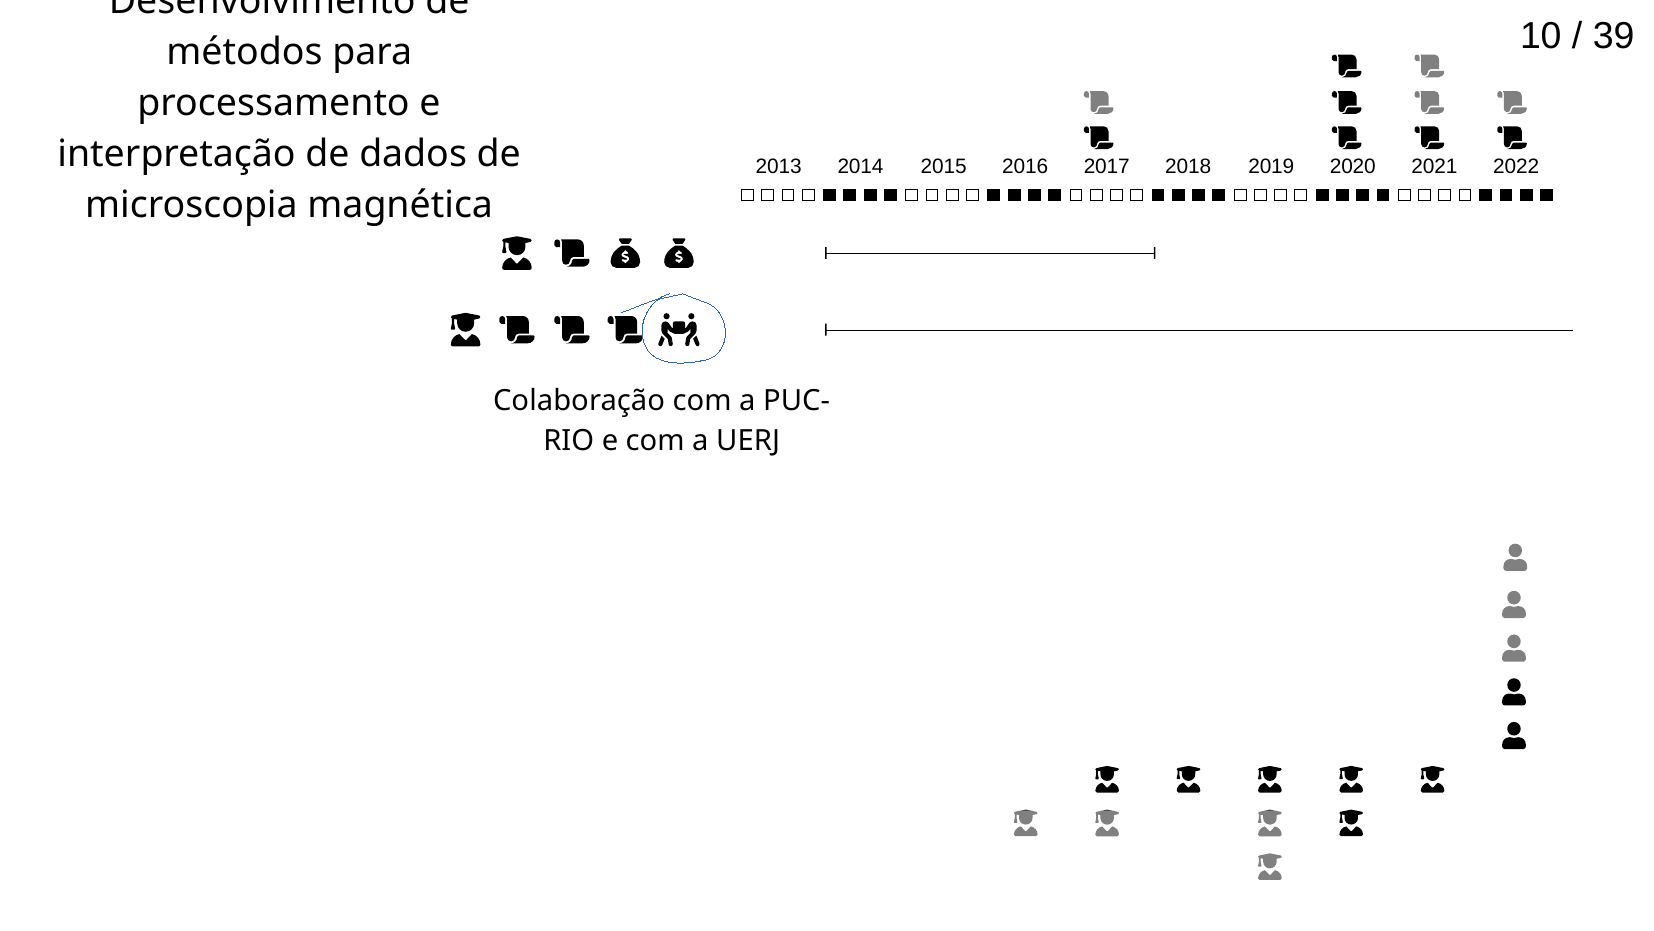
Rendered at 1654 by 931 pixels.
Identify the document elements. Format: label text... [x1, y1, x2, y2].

text_box [1418, 189, 1431, 201]
picture [1502, 678, 1526, 706]
text_box [1013, 810, 1040, 840]
picture [450, 312, 481, 347]
text_box [1070, 189, 1082, 201]
text_box 2019 [1233, 147, 1310, 186]
text_box [1090, 189, 1103, 201]
text_box [1398, 189, 1411, 201]
text_box 2015 [905, 147, 982, 186]
picture [499, 313, 535, 342]
text_box [1130, 189, 1143, 201]
text_box [1438, 189, 1451, 201]
text_box [1294, 189, 1307, 201]
picture [1497, 124, 1527, 151]
text_box [864, 189, 877, 201]
text_box 2017 [1068, 147, 1145, 186]
text_box [1500, 189, 1512, 201]
text_box [966, 189, 979, 201]
text_box [1172, 189, 1185, 201]
text_box [1496, 83, 1529, 119]
picture [1502, 721, 1526, 750]
text_box [1459, 189, 1471, 201]
text_box [1257, 851, 1284, 880]
text_box [782, 189, 794, 201]
text_box [1008, 189, 1021, 201]
text_box [1501, 634, 1528, 663]
text_box [1316, 189, 1329, 201]
text_box [1413, 46, 1446, 82]
text_box [926, 189, 938, 201]
text_box [1152, 189, 1164, 201]
text_box [802, 189, 815, 201]
text_box [843, 189, 856, 201]
picture [1083, 124, 1114, 151]
text_box [987, 189, 1000, 201]
picture [658, 313, 700, 342]
text_box [884, 189, 897, 201]
picture [607, 313, 644, 342]
picture [554, 313, 590, 342]
text_box [761, 189, 774, 201]
text_box 2020 [1315, 147, 1391, 186]
text_box [1192, 189, 1205, 201]
text_box [1520, 189, 1533, 201]
text_box [1212, 189, 1225, 201]
text_box [1540, 189, 1553, 201]
text_box 2022 [1478, 147, 1555, 186]
text_box Desenvolvimento de métodos para processamento e interpretação de dados de microscopia magnética [11, 37, 568, 164]
text_box [1048, 189, 1061, 201]
text_box 2013 [740, 147, 817, 186]
text_box [1110, 189, 1123, 201]
picture [1331, 52, 1362, 79]
picture [1176, 765, 1201, 793]
text_box [1501, 590, 1528, 619]
text_box 2021 [1396, 147, 1473, 186]
text_box [1254, 189, 1267, 201]
text_box Colaboração com a PUC-RIO e com a UERJ [478, 342, 869, 497]
text_box [741, 189, 754, 201]
picture [1339, 765, 1364, 793]
picture [1420, 766, 1445, 793]
picture [1331, 124, 1362, 151]
text_box [946, 189, 959, 201]
text_box [1083, 83, 1115, 119]
picture [1339, 809, 1364, 837]
text_box [1356, 189, 1369, 201]
text_box [823, 189, 836, 201]
picture [1331, 89, 1362, 116]
text_box [1479, 189, 1492, 201]
picture [1258, 766, 1282, 793]
text_box [1028, 189, 1041, 201]
text_box [1257, 810, 1284, 840]
picture [1095, 766, 1119, 793]
text_box [1502, 542, 1529, 572]
text_box [1274, 189, 1287, 201]
picture [1414, 124, 1445, 151]
text_box [1413, 83, 1446, 119]
text_box [1377, 189, 1389, 201]
text_box [1336, 189, 1349, 201]
text_box [1093, 810, 1120, 840]
text_box [1234, 189, 1247, 201]
text_box <number> / 39 [1375, 0, 1654, 71]
picture [610, 238, 641, 268]
text_box 2016 [987, 147, 1064, 186]
picture [502, 236, 532, 270]
picture [664, 238, 694, 268]
picture [554, 237, 590, 269]
text_box [905, 189, 918, 201]
text_box 2014 [822, 147, 899, 186]
text_box 2018 [1150, 147, 1227, 186]
